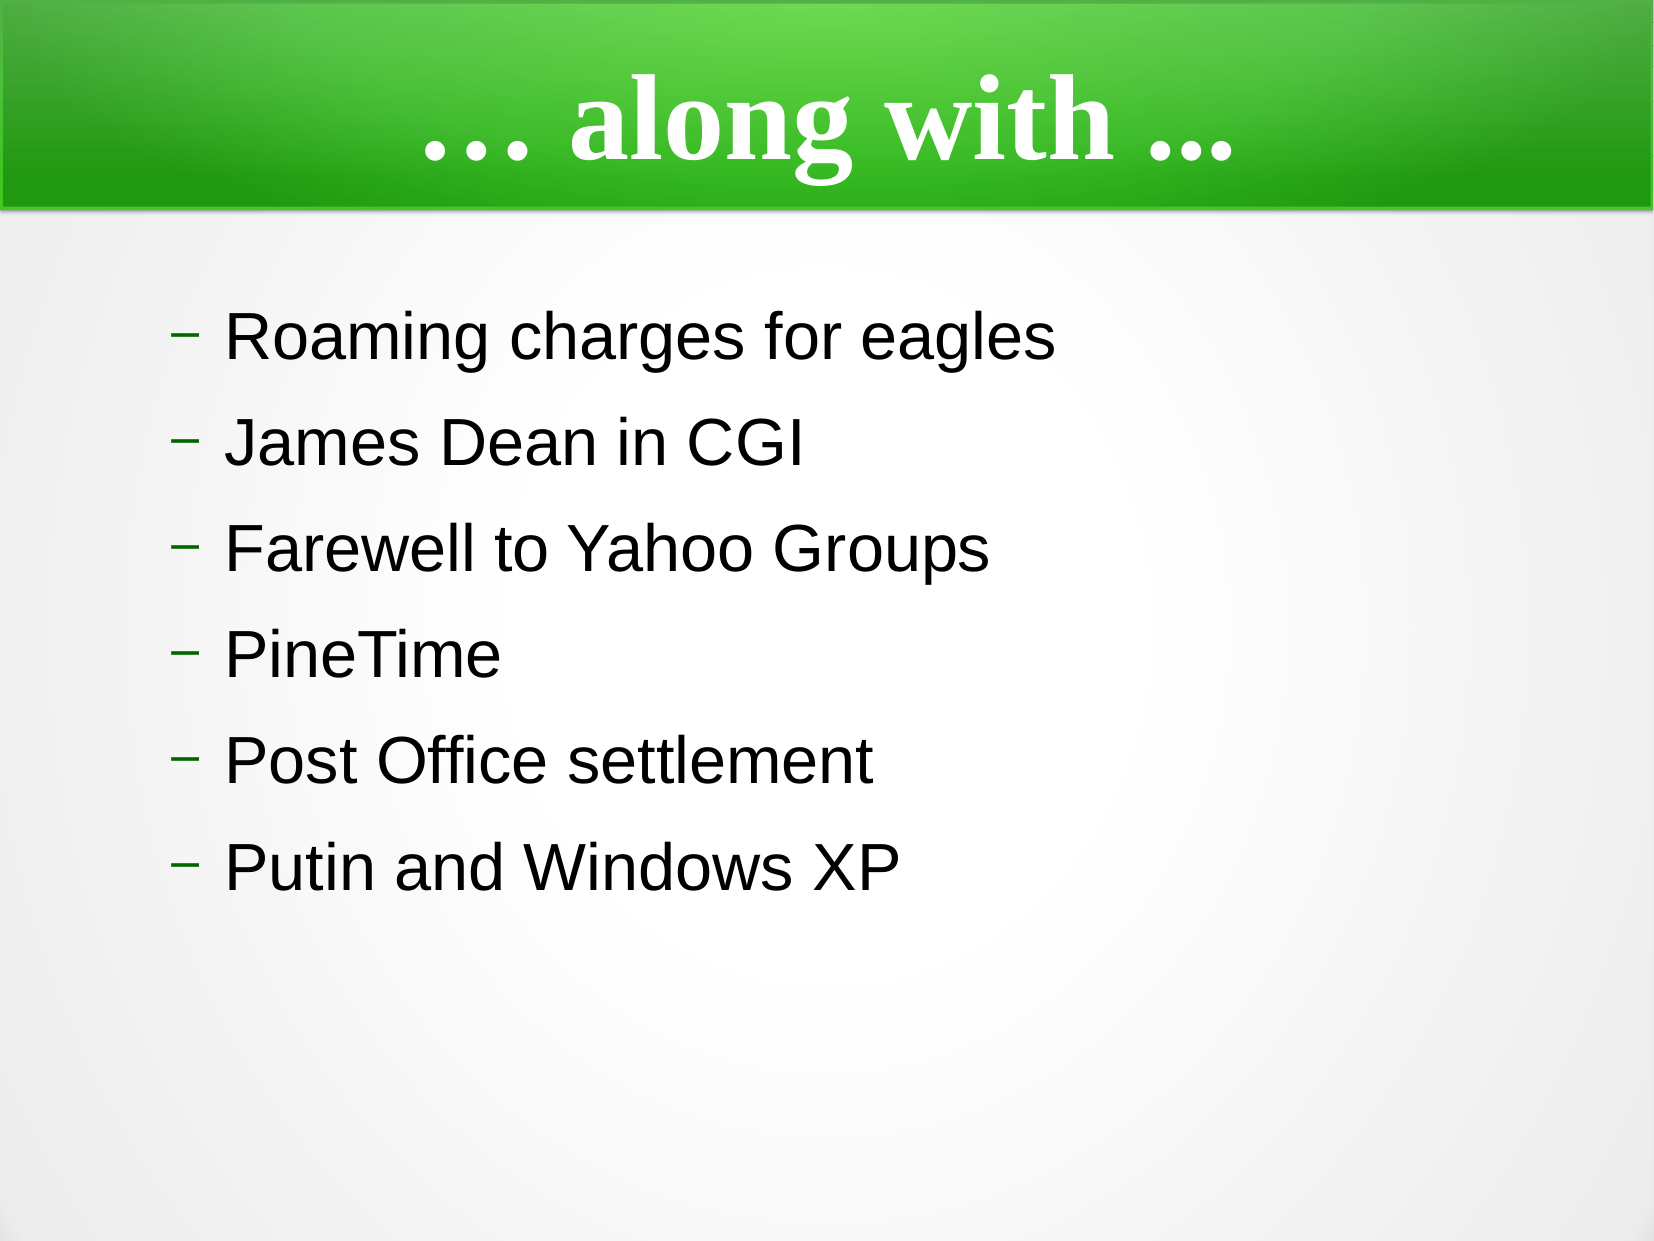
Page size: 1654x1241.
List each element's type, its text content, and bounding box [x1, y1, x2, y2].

list Roaming charges for eagles James Dean in CGI Farewell to Yahoo Groups PineTime Post Office settlement Putin and Windows XP [82, 299, 1571, 1019]
title … along with ... [82, 28, 1571, 208]
